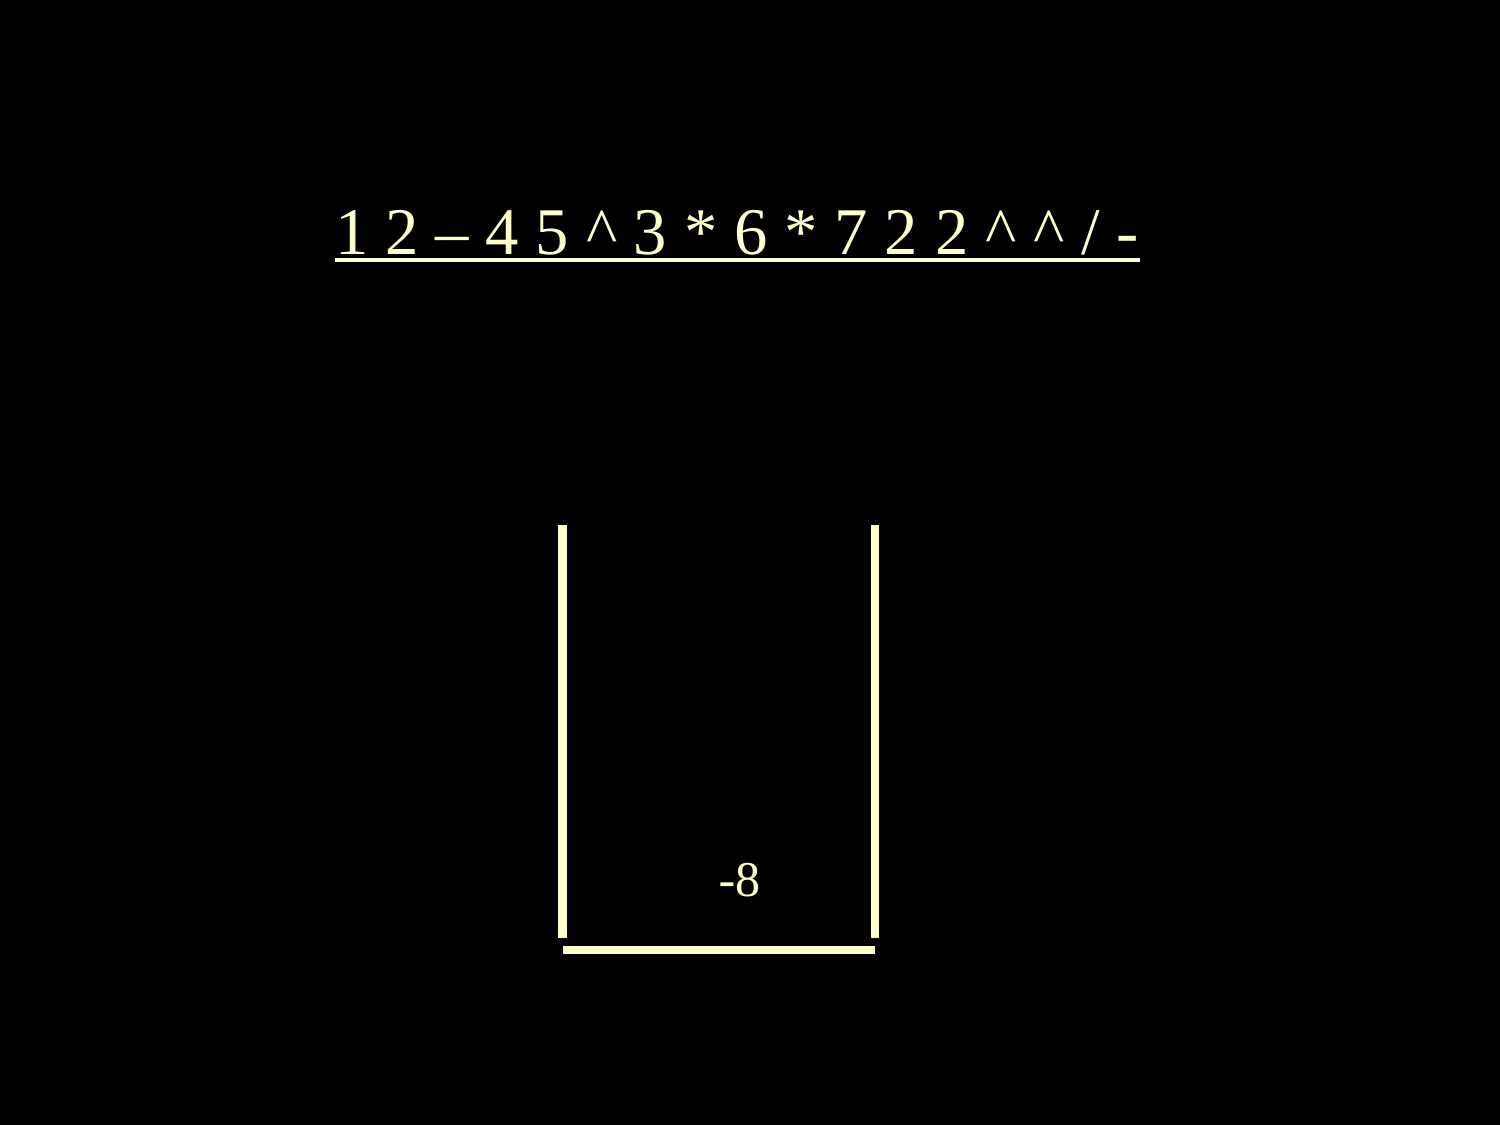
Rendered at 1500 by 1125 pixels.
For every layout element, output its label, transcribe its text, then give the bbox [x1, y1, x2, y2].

text_box 1 2 – 4 5 ^ 3 * 6 * 7 2 2 ^ ^ / - [320, 187, 1155, 277]
text_box -8 [599, 622, 775, 915]
